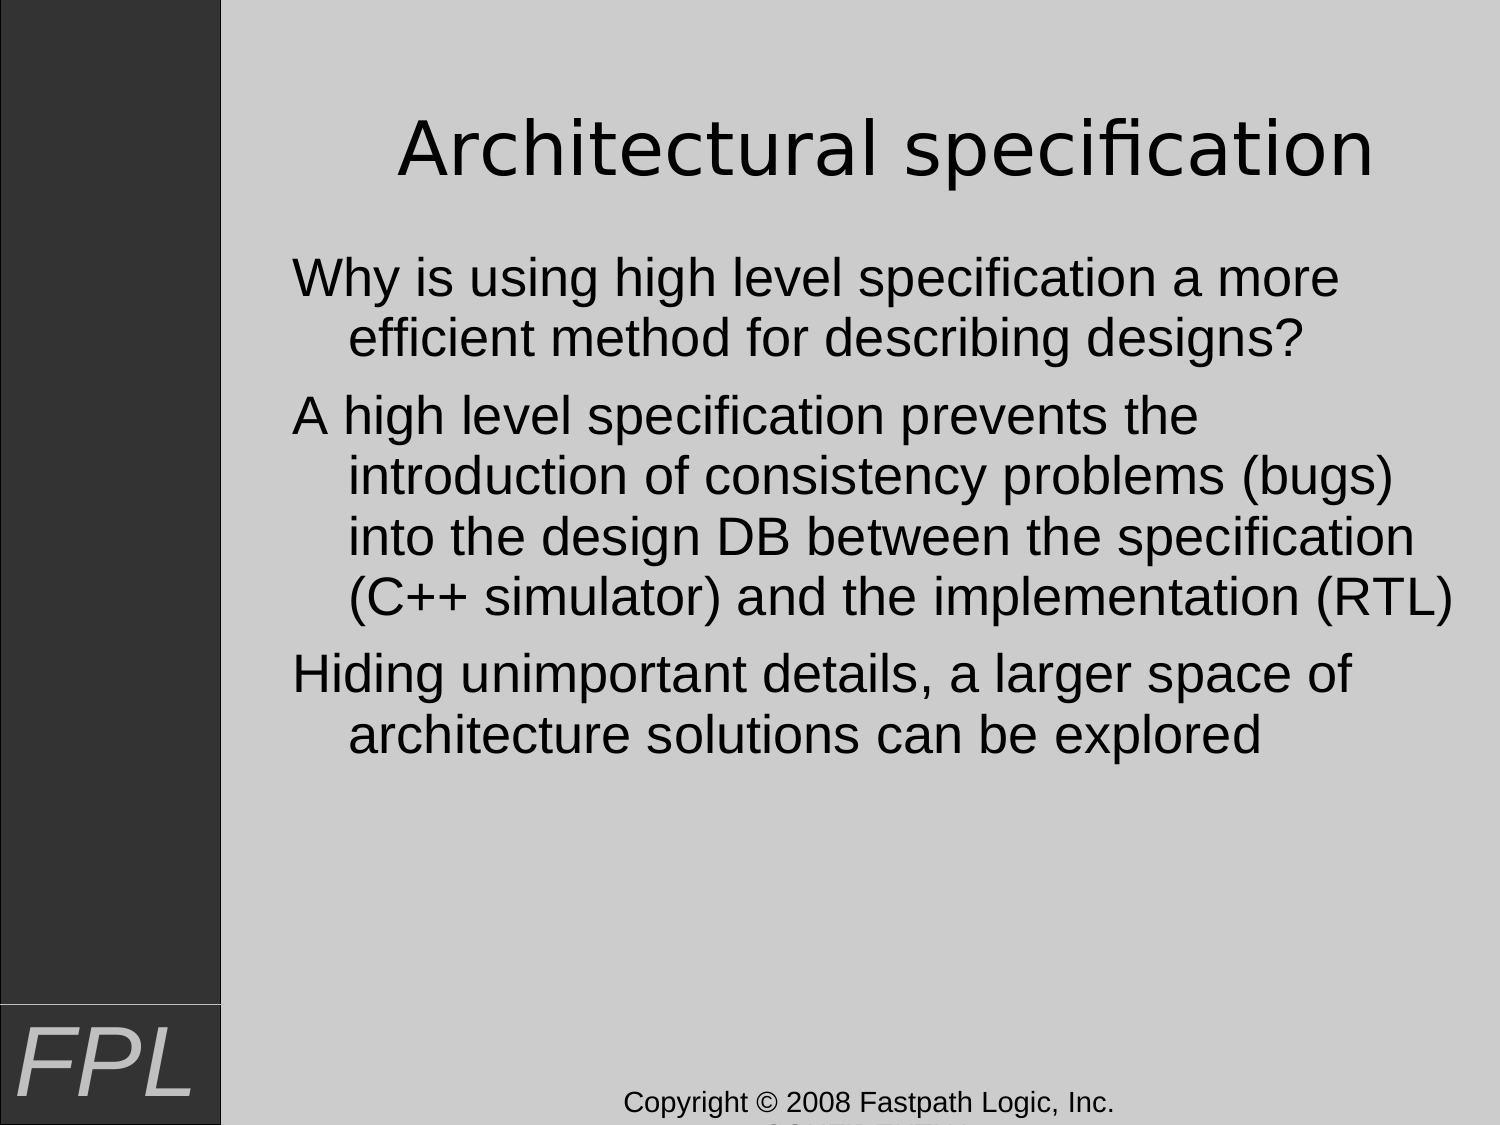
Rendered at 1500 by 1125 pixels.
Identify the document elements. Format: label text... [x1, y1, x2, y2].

list Why is using high level specification a more efficient method for describing designs? A high level specification prevents the introduction of consistency problems (bugs) into the design DB between the specification (C++ simulator) and the implementation (RTL) Hiding unimportant details, a larger space of architecture solutions can be explored [292, 247, 1483, 1070]
title Architectural specification [387, 52, 1388, 247]
